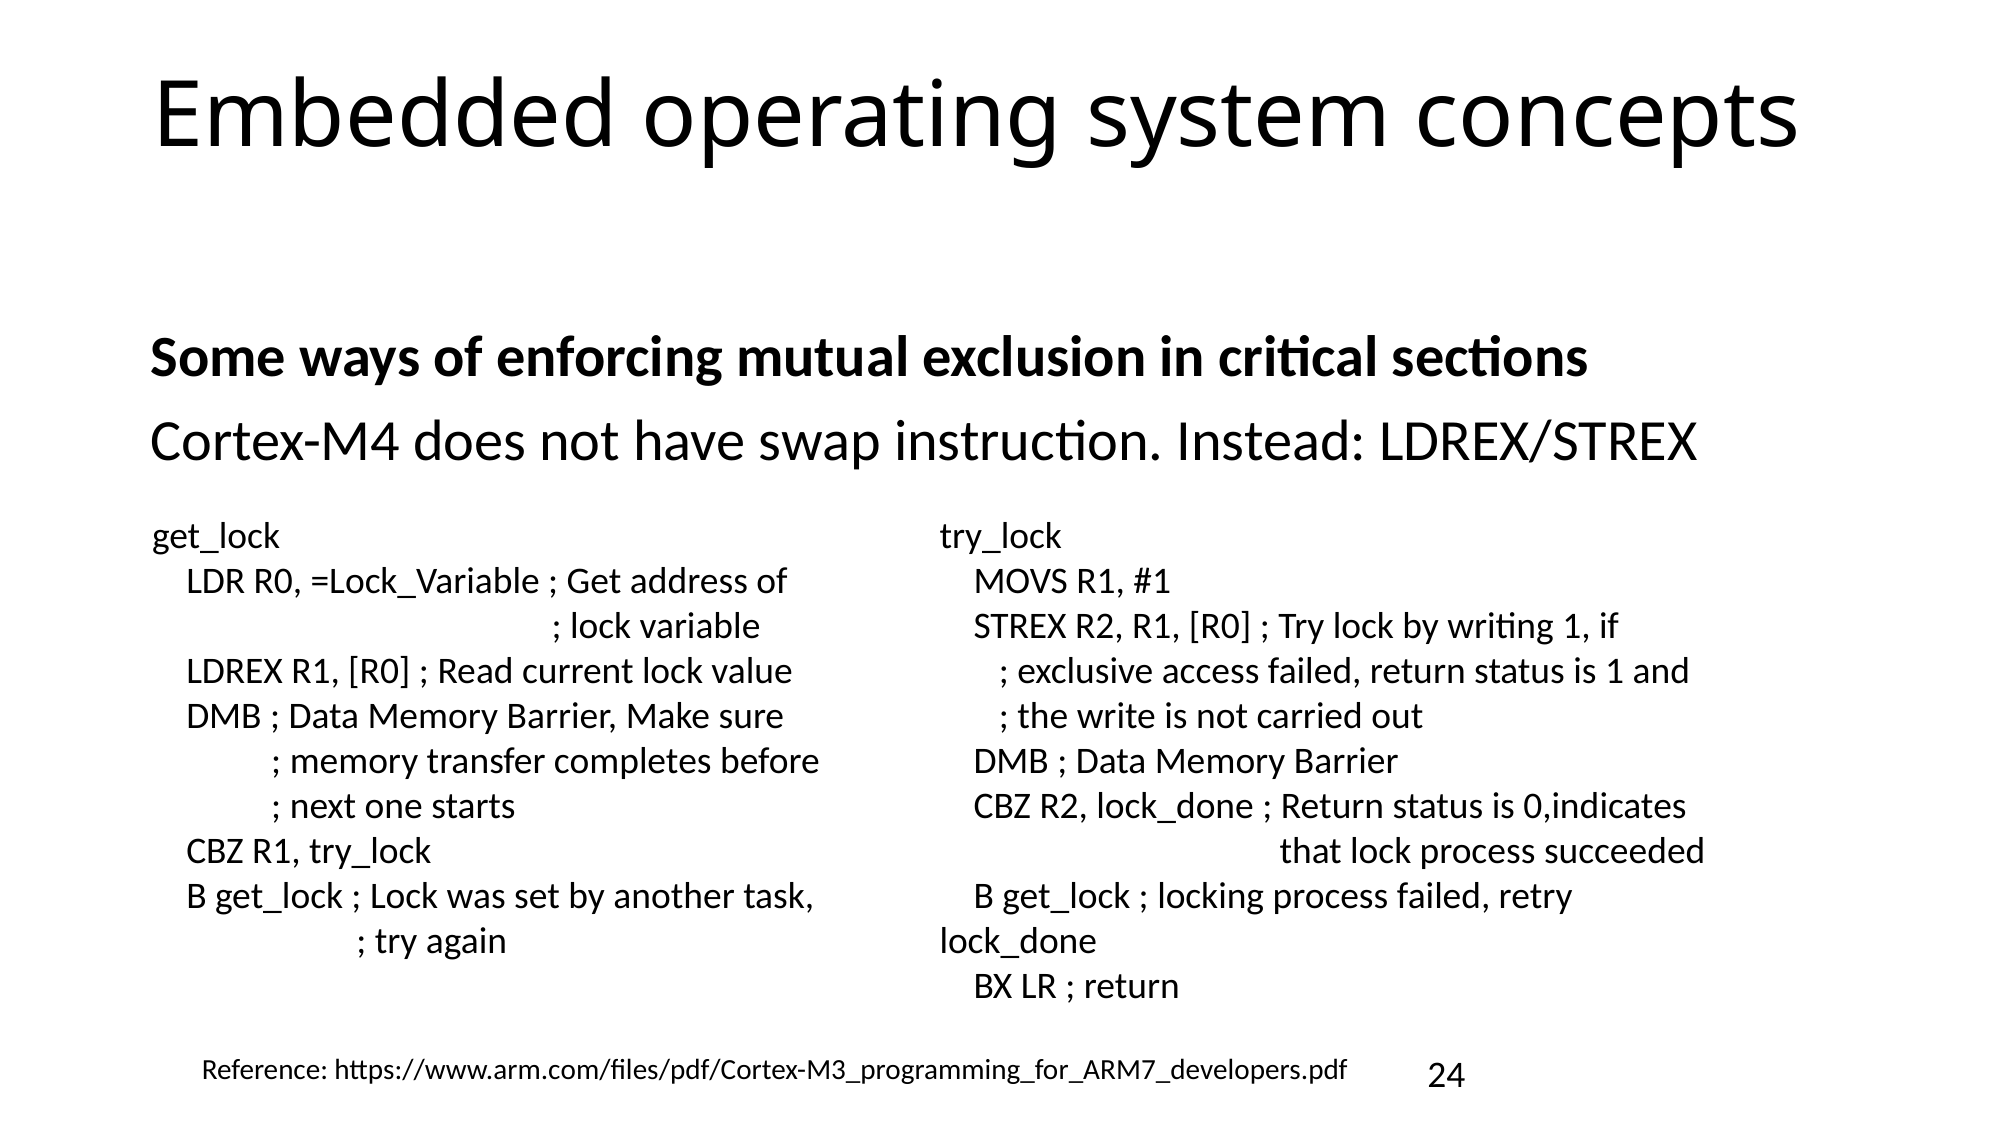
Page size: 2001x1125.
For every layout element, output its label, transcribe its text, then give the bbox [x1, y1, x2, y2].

text_box get_lock LDR R0, =Lock_Variable ; Get address of ; lock variable LDREX R1, [R0] ; Read current lock value DMB ; Data Memory Barrier, Make sure ; memory transfer completes before ; next one starts CBZ R1, try_lock B get_lock ; Lock was set by another task, ; try again [137, 503, 870, 969]
text_box try_lock MOVS R1, #1 STREX R2, R1, [R0] ; Try lock by writing 1, if ; exclusive access failed, return status is 1 and ; the write is not carried out DMB ; Data Memory Barrier CBZ R2, lock_done ; Return status is 0,indicates that lock process succeeded B get_lock ; locking process failed, retry lock_done BX LR ; return [924, 503, 1791, 1014]
slide_number <number> [1412, 1042, 1863, 1103]
text_box Reference: https://www.arm.com/files/pdf/Cortex-M3_programming_for_ARM7_developers.pdf [187, 1042, 1364, 1093]
text_box Some ways of enforcing mutual exclusion in critical sections Cortex-M4 does not have swap instruction. Instead: LDREX/STREX [135, 319, 1714, 481]
title Embedded operating system concepts [137, 59, 1863, 278]
